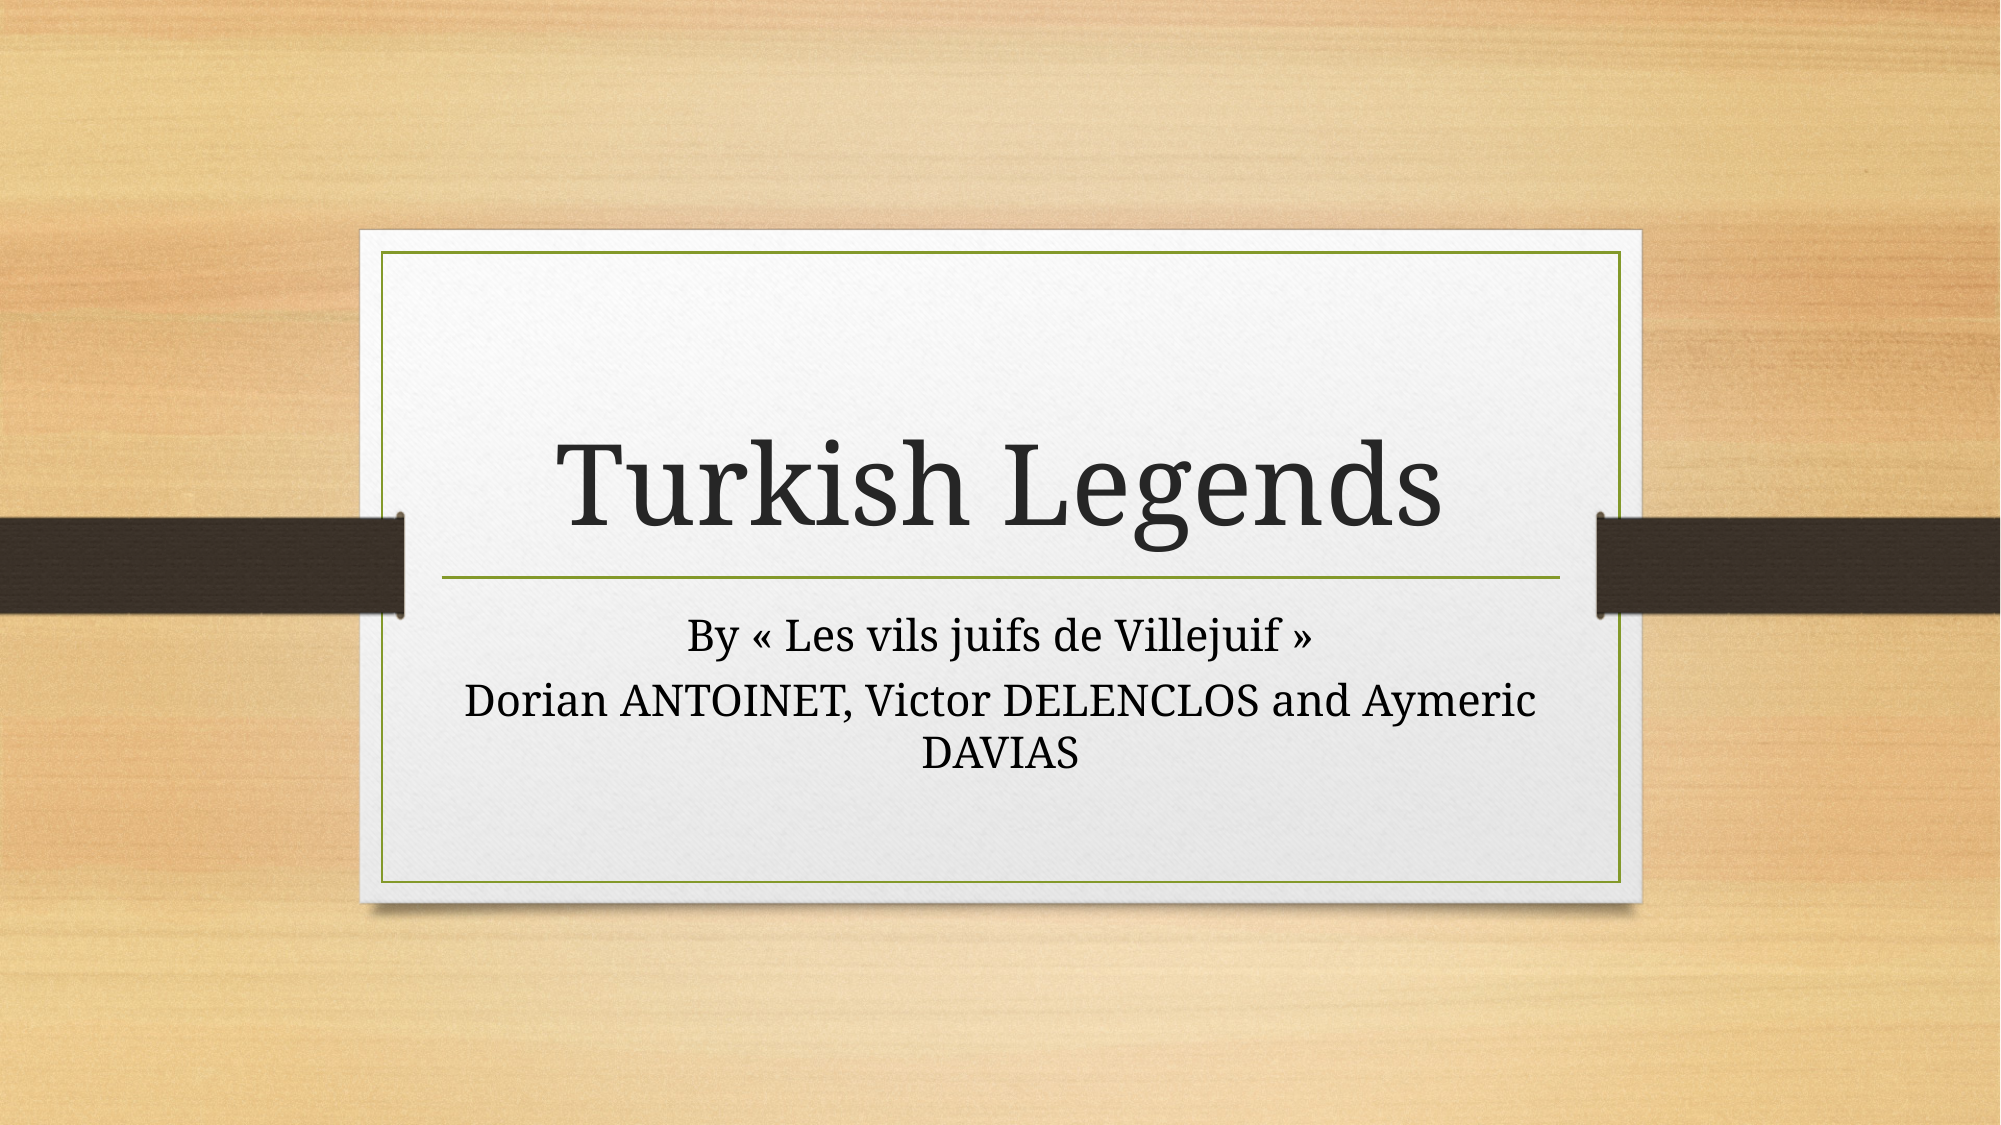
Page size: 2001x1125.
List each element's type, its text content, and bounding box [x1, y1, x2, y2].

title Turkish Legends [441, 306, 1560, 556]
subtitle By « Les vils juifs de Villejuif » Dorian ANTOINET, Victor DELENCLOS and Aymeric DAVIAS [441, 600, 1560, 817]
